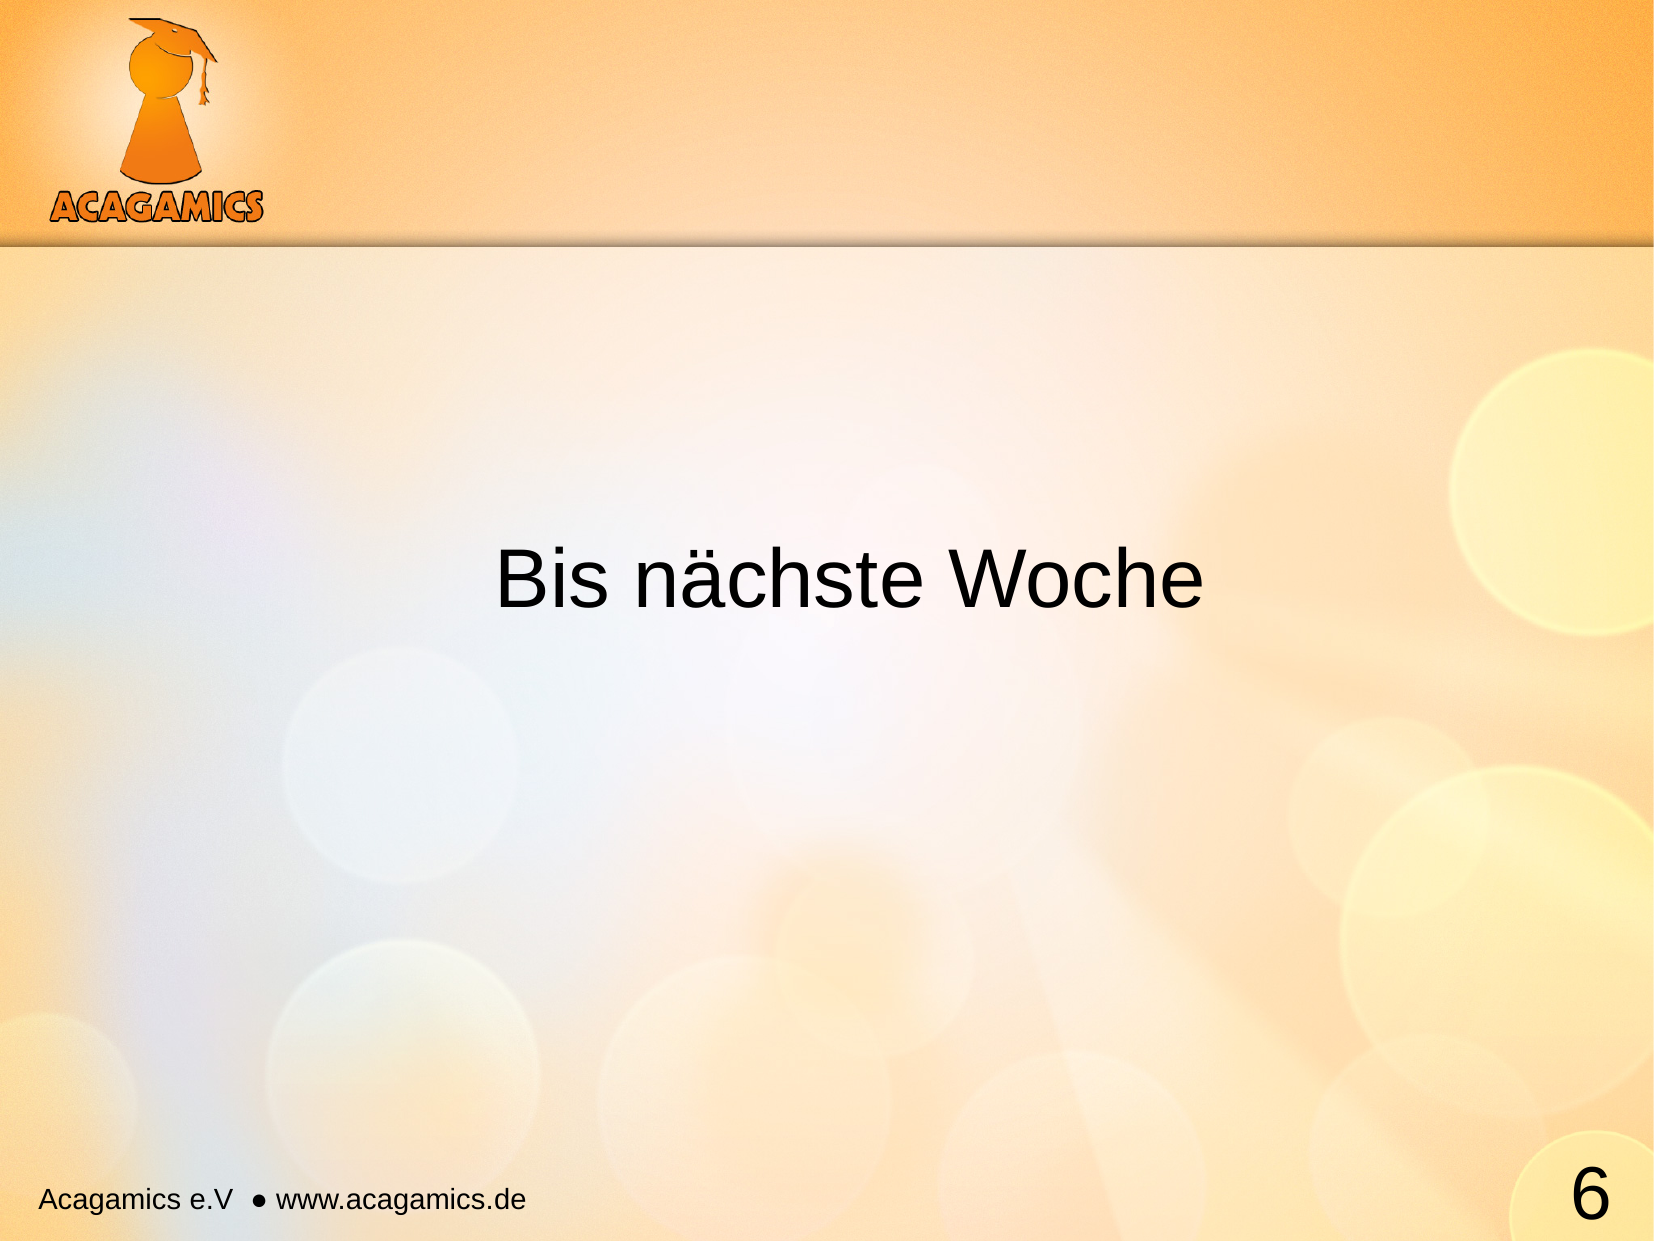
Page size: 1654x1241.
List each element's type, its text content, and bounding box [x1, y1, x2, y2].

list Bis nächste Woche [82, 290, 1571, 1109]
picture [0, 0, 1654, 1241]
